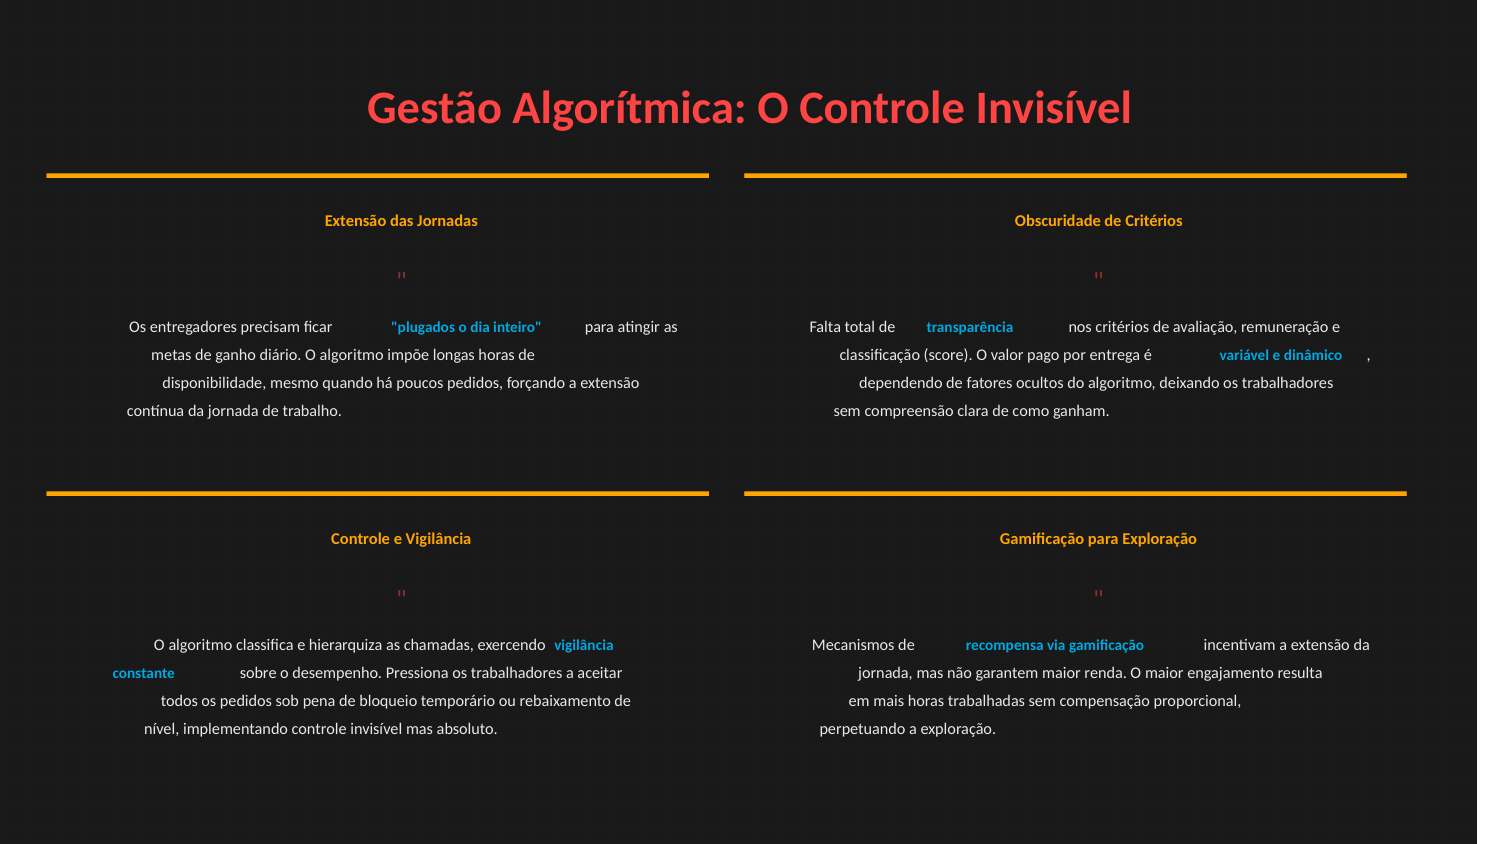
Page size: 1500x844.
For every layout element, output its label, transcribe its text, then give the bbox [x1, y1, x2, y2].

text_box Extensão das Jornadas [324, 207, 478, 231]
text_box vigilância [554, 624, 614, 652]
text_box O algoritmo classifica e hierarquiza as chamadas, exercendo [153, 624, 547, 654]
text_box nível, implementando controle invisível mas absoluto. [144, 708, 499, 738]
text_box Gamificação para Exploração [1000, 524, 1198, 548]
text_box jornada, mas não garantem maior renda. O maior engajamento resulta [858, 652, 1324, 682]
text_box Controle e Vigilância [331, 524, 472, 548]
text_box sobre o desempenho. Pressiona os trabalhadores a aceitar [239, 652, 624, 680]
text_box " [1093, 250, 1104, 297]
text_box classificação (score). O valor pago por entrega é [839, 334, 1153, 364]
text_box constante [112, 652, 175, 682]
text_box incentivam a extensão da [1203, 624, 1371, 654]
text_box " [395, 567, 407, 614]
text_box dependendo de fatores ocultos do algoritmo, deixando os trabalhadores [859, 362, 1334, 393]
picture [0, 0, 1477, 844]
text_box Falta total de [809, 306, 896, 336]
text_box em mais horas trabalhadas sem compensação proporcional, [848, 680, 1243, 710]
text_box " [1093, 567, 1104, 614]
text_box Obscuridade de Critérios [1014, 207, 1183, 231]
text_box recompensa via gamificação [965, 624, 1144, 652]
text_box perpetuando a exploração. [819, 708, 997, 738]
text_box contínua da jornada de trabalho. [126, 391, 343, 421]
text_box , [1366, 334, 1371, 364]
text_box sem compreensão clara de como ganham. [833, 391, 1111, 421]
text_box nos critérios de avaliação, remuneração e [1068, 306, 1341, 336]
text_box Gestão Algorítmica: O Controle Invisível [367, 70, 1133, 133]
text_box metas de ganho diário. O algoritmo impõe longas horas de [151, 334, 536, 364]
text_box disponibilidade, mesmo quando há poucos pedidos, forçando a extensão [162, 362, 641, 393]
text_box para atingir as [584, 306, 679, 336]
text_box transparência [926, 306, 1014, 334]
text_box todos os pedidos sob pena de bloqueio temporário ou rebaixamento de [160, 680, 632, 710]
text_box Mecanismos de [811, 624, 916, 654]
text_box variável e dinâmico [1219, 334, 1343, 364]
text_box " [395, 250, 407, 297]
text_box Os entregadores precisam ficar [129, 306, 334, 336]
text_box "plugados o dia inteiro" [390, 306, 542, 336]
